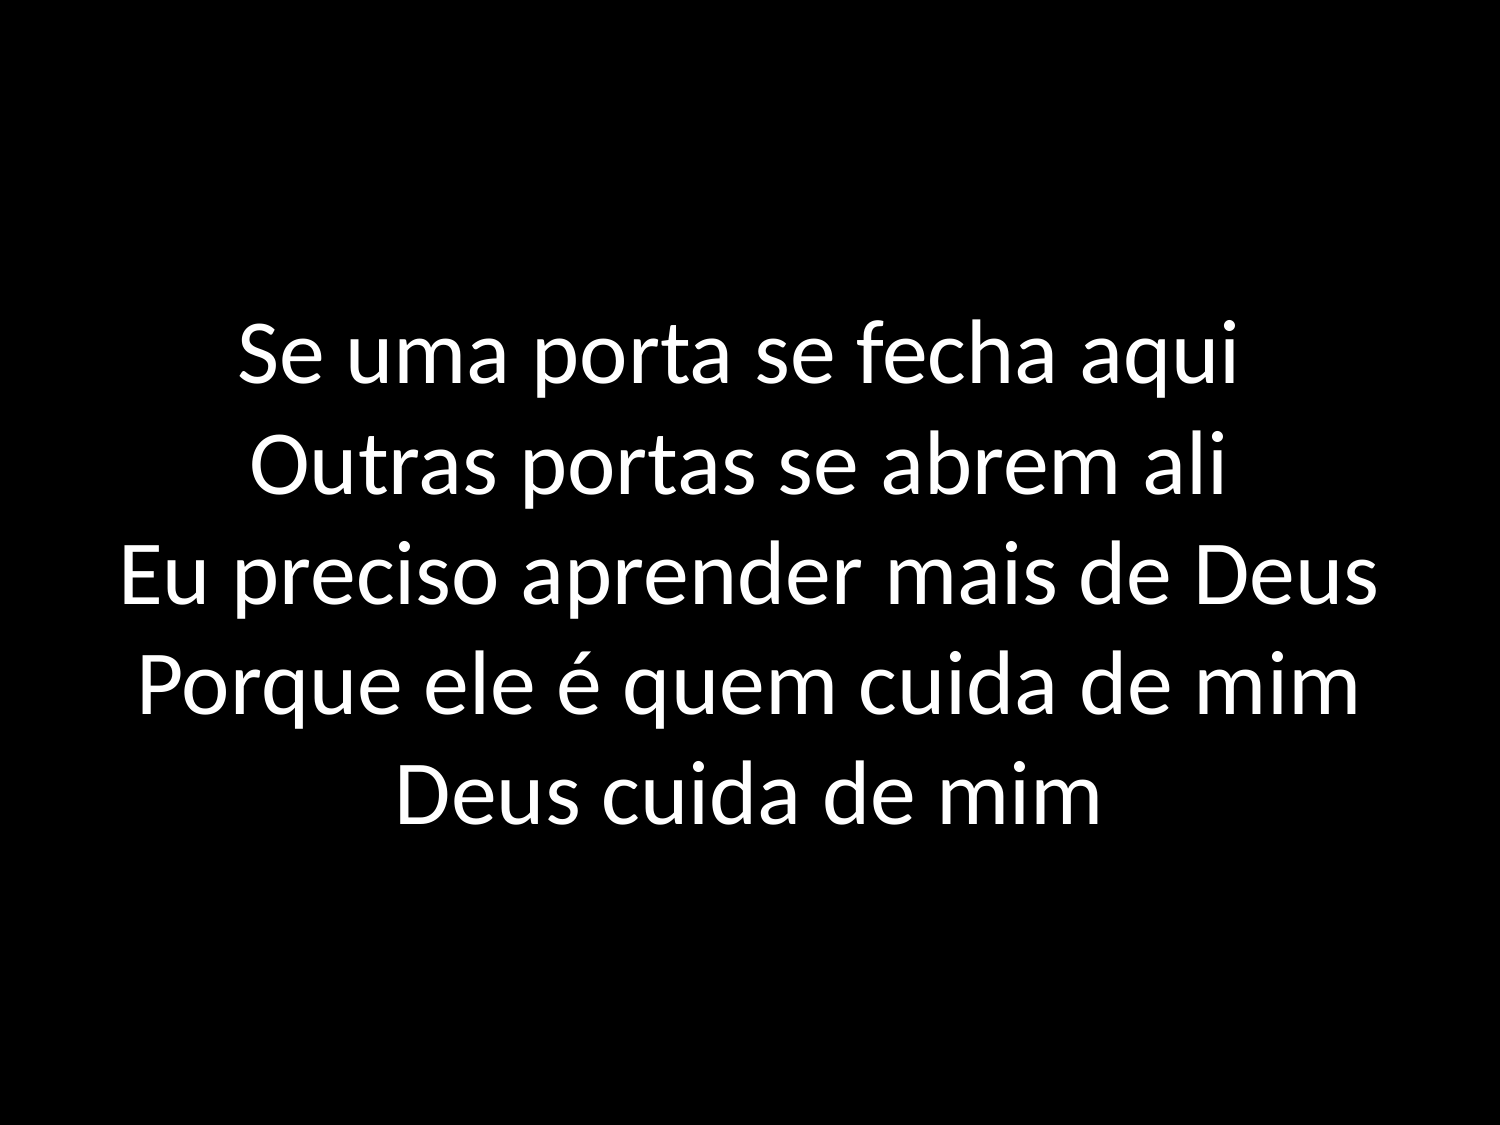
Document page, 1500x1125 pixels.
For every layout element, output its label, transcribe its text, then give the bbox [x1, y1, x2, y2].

title Se uma porta se fecha aqui Outras portas se abrem ali Eu preciso aprender mais de Deus Porque ele é quem cuida de mim Deus cuida de mim [75, 45, 1425, 1090]
